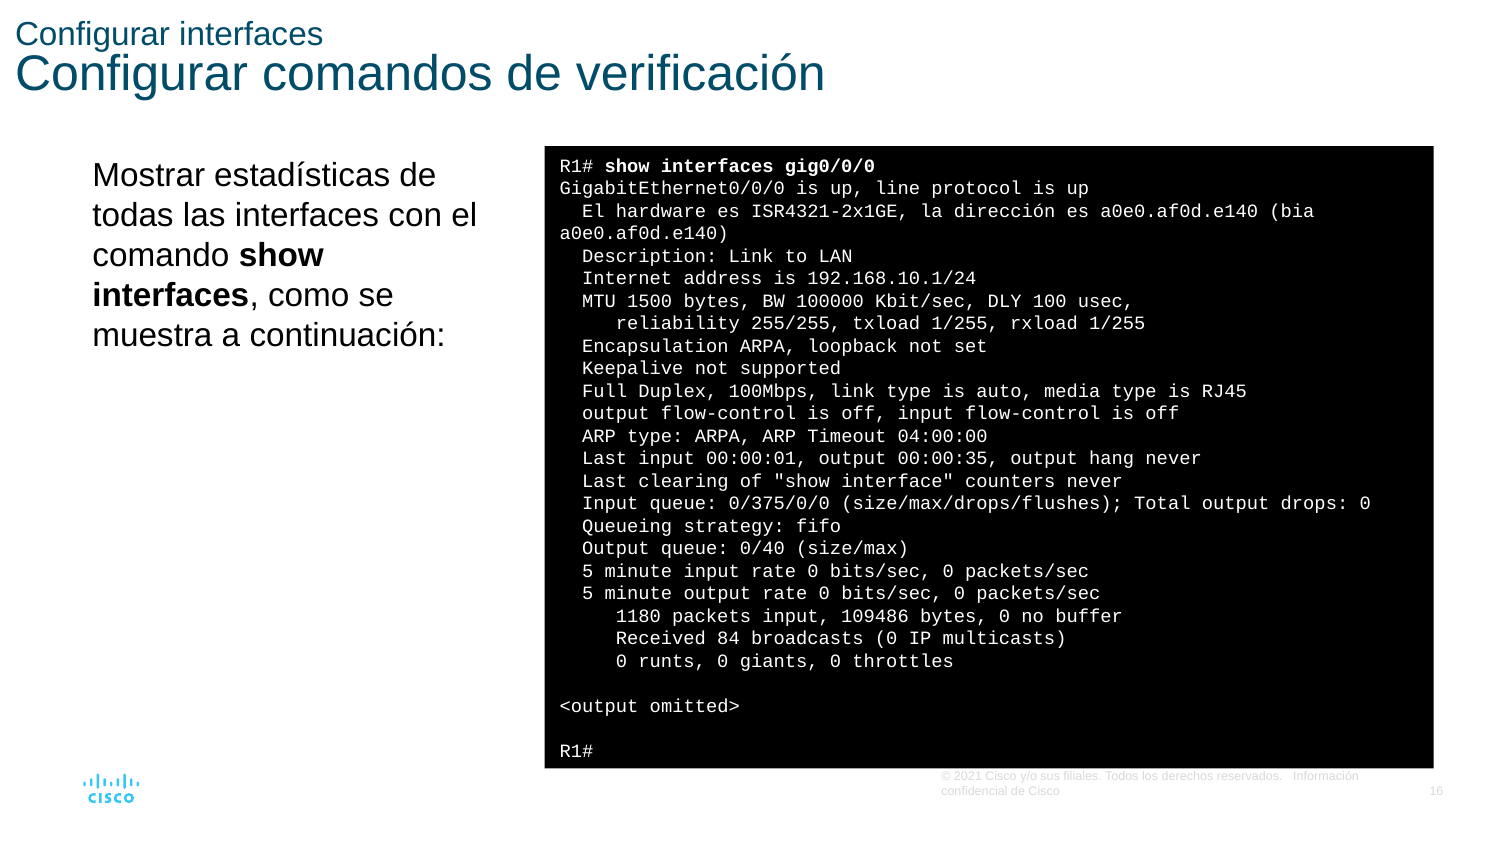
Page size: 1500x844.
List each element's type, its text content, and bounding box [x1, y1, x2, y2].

text_box R1# show interfaces gig0/0/0 GigabitEthernet0/0/0 is up, line protocol is up El hardware es ISR4321-2x1GE, la dirección es a0e0.af0d.e140 (bia a0e0.af0d.e140) Description: Link to LAN Internet address is 192.168.10.1/24 MTU 1500 bytes, BW 100000 Kbit/sec, DLY 100 usec, reliability 255/255, txload 1/255, rxload 1/255 Encapsulation ARPA, loopback not set Keepalive not supported Full Duplex, 100Mbps, link type is auto, media type is RJ45 output flow-control is off, input flow-control is off ARP type: ARPA, ARP Timeout 04:00:00 Last input 00:00:01, output 00:00:35, output hang never Last clearing of "show interface" counters never Input queue: 0/375/0/0 (size/max/drops/flushes); Total output drops: 0 Queueing strategy: fifo Output queue: 0/40 (size/max) 5 minute input rate 0 bits/sec, 0 packets/sec 5 minute output rate 0 bits/sec, 0 packets/sec 1180 packets input, 109486 bytes, 0 no buffer Received 84 broadcasts (0 IP multicasts) 0 runts, 0 giants, 0 throttles <output omitted> R1# [544, 146, 1434, 769]
text_box Mostrar estadísticas de todas las interfaces con el comando show interfaces, como se muestra a continuación: [77, 146, 511, 361]
title Configurar interfaces Configurar comandos de verificación [0, 0, 1369, 121]
